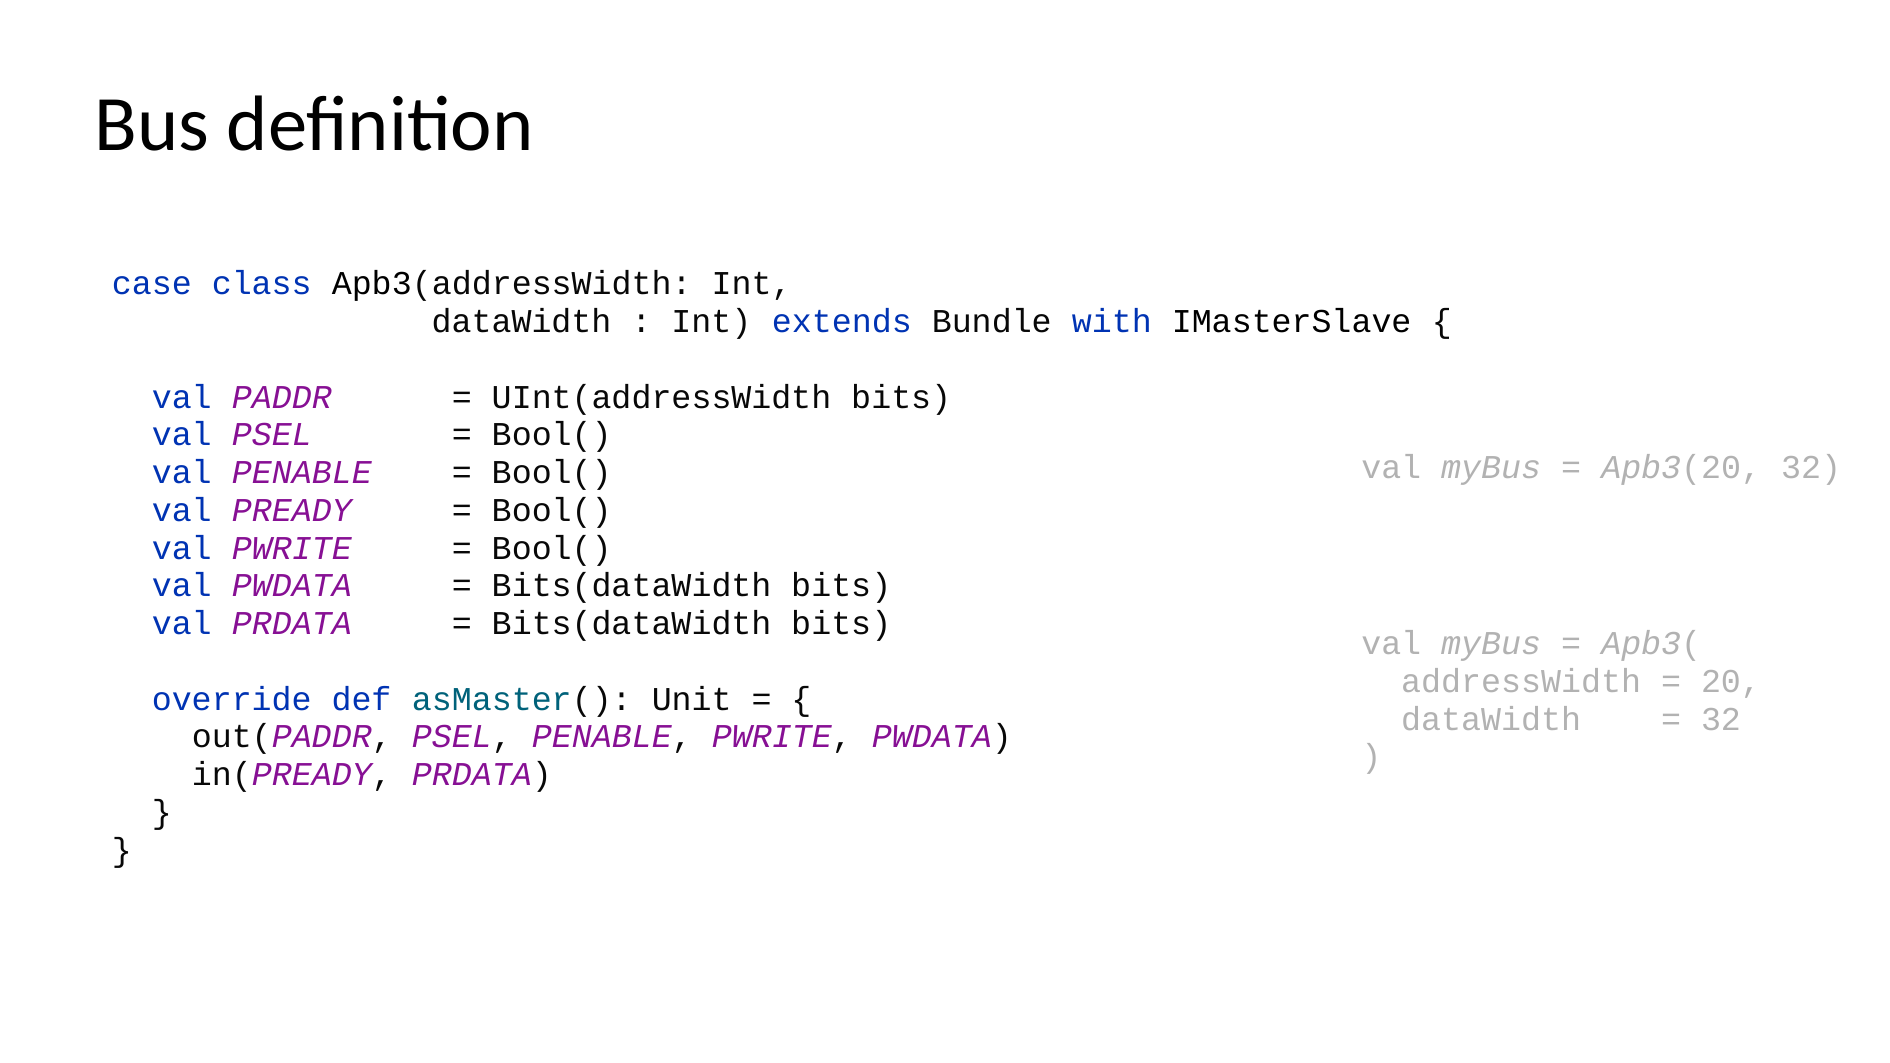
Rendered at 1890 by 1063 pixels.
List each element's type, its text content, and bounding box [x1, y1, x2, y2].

text_box val myBus = Apb3( addressWidth = 20, dataWidth = 32 ) [1701, 619, 1780, 786]
text_box case class Apb3(addressWidth: Int, dataWidth : Int) extends Bundle with IMasterSlave { val PADDR = UInt(addressWidth bits) val PSEL = Bool() val PENABLE = Bool() val PREADY = Bool() val PWRITE = Bool() val PWDATA = Bits(dataWidth bits) val PRDATA = Bits(dataWidth bits) override def asMaster(): Unit = { out(PADDR, PSEL, PENABLE, PWRITE, PWDATA) in(PREADY, PRDATA) } } [97, 259, 1701, 1063]
text_box val myBus = Apb3(20, 32) [1701, 442, 1886, 606]
title Bus definition [94, 42, 1796, 220]
